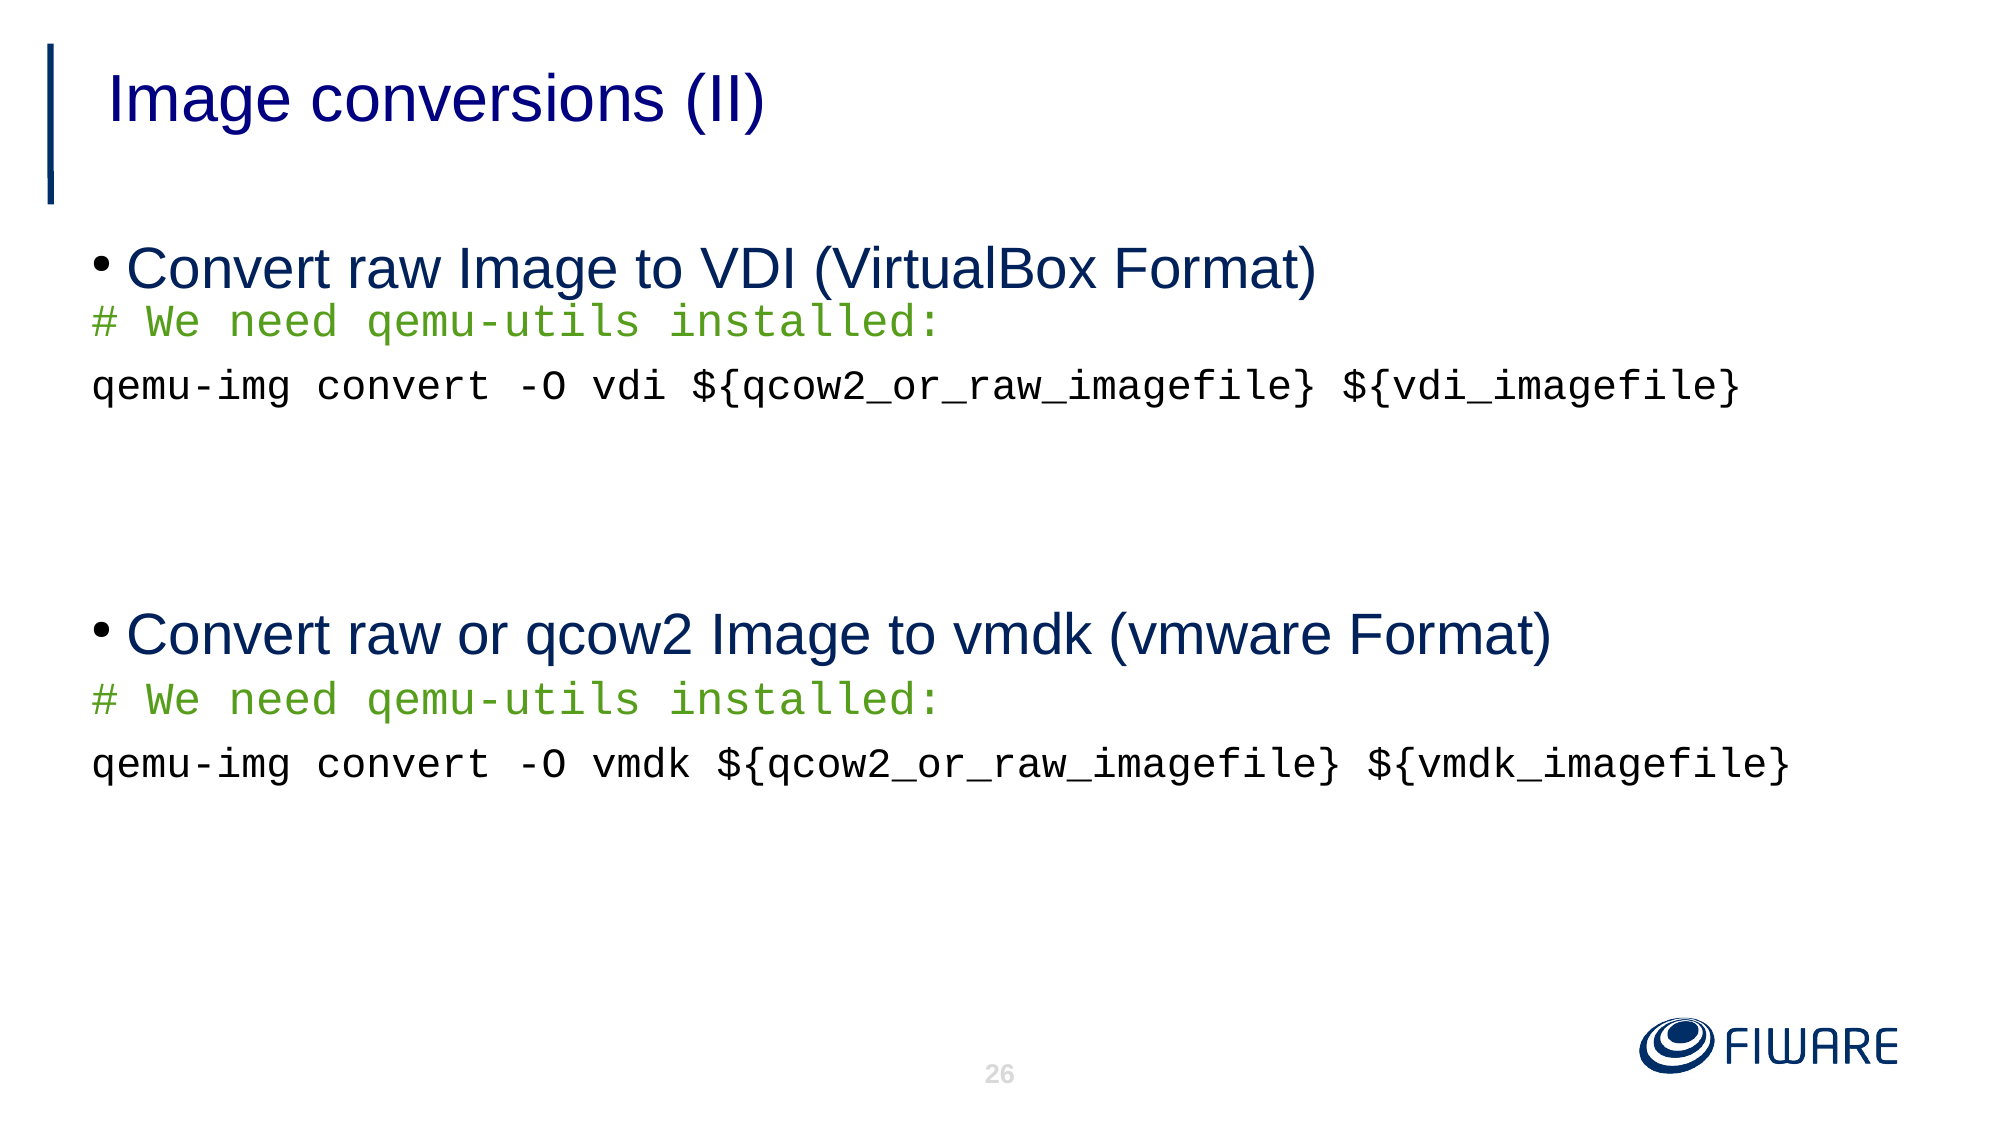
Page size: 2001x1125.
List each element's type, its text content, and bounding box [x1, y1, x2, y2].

slide_number <número> [887, 1042, 1113, 1103]
title Image conversions (II) [92, 47, 1704, 154]
picture [1635, 1012, 1905, 1077]
text_box Convert raw Image to VDI (VirtualBox Format) [76, 212, 1902, 283]
text_box # We need qemu-utils installed: qemu-img convert -O vmdk ${qcow2_or_raw_imagefile} ${vmdk_imagefile} [76, 661, 1902, 793]
text_box # We need qemu-utils installed: qemu-img convert -O vdi ${qcow2_or_raw_imagefile} ${vdi_imagefile} [76, 283, 1902, 482]
text_box Convert raw or qcow2 Image to vmdk (vmware Format) [76, 578, 1902, 661]
